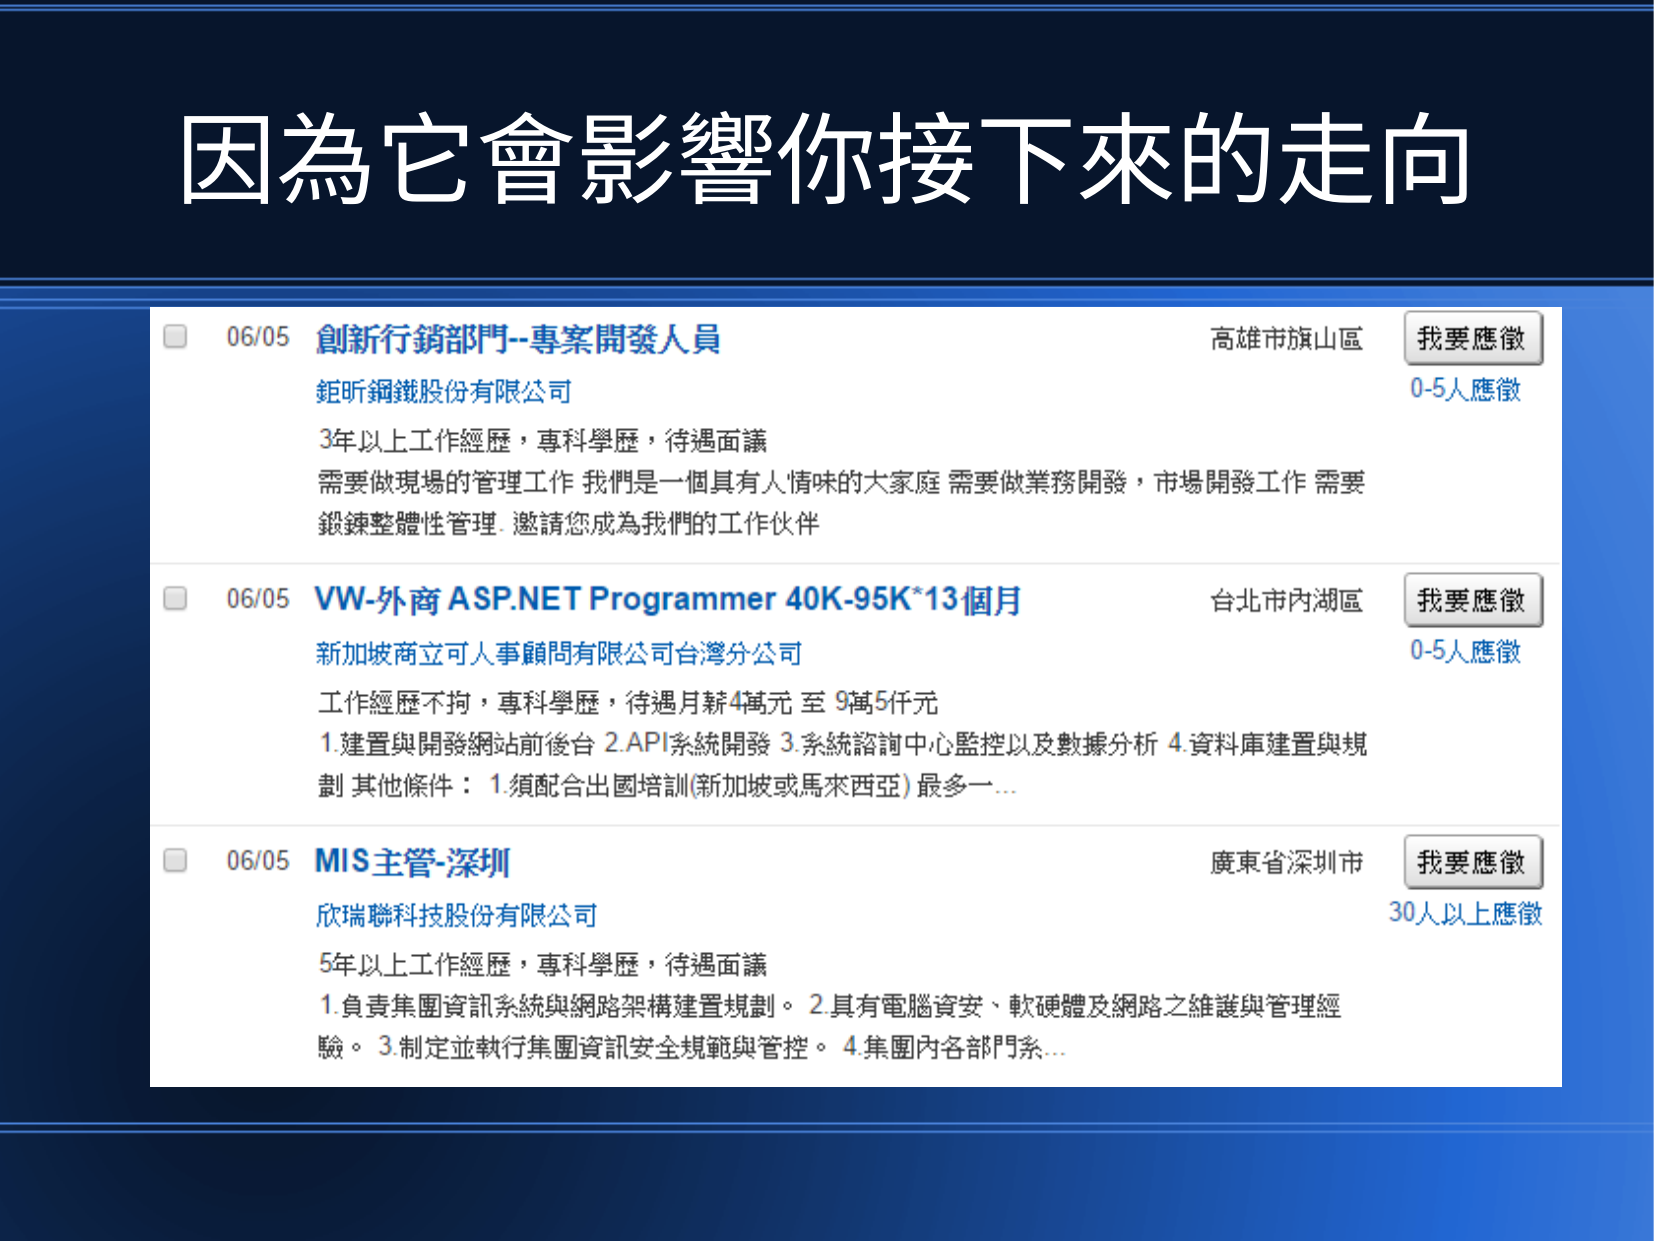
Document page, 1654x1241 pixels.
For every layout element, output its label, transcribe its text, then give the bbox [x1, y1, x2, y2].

title 因為它會影響你接下來的走向 [82, 49, 1571, 257]
picture [0, 0, 1654, 1241]
